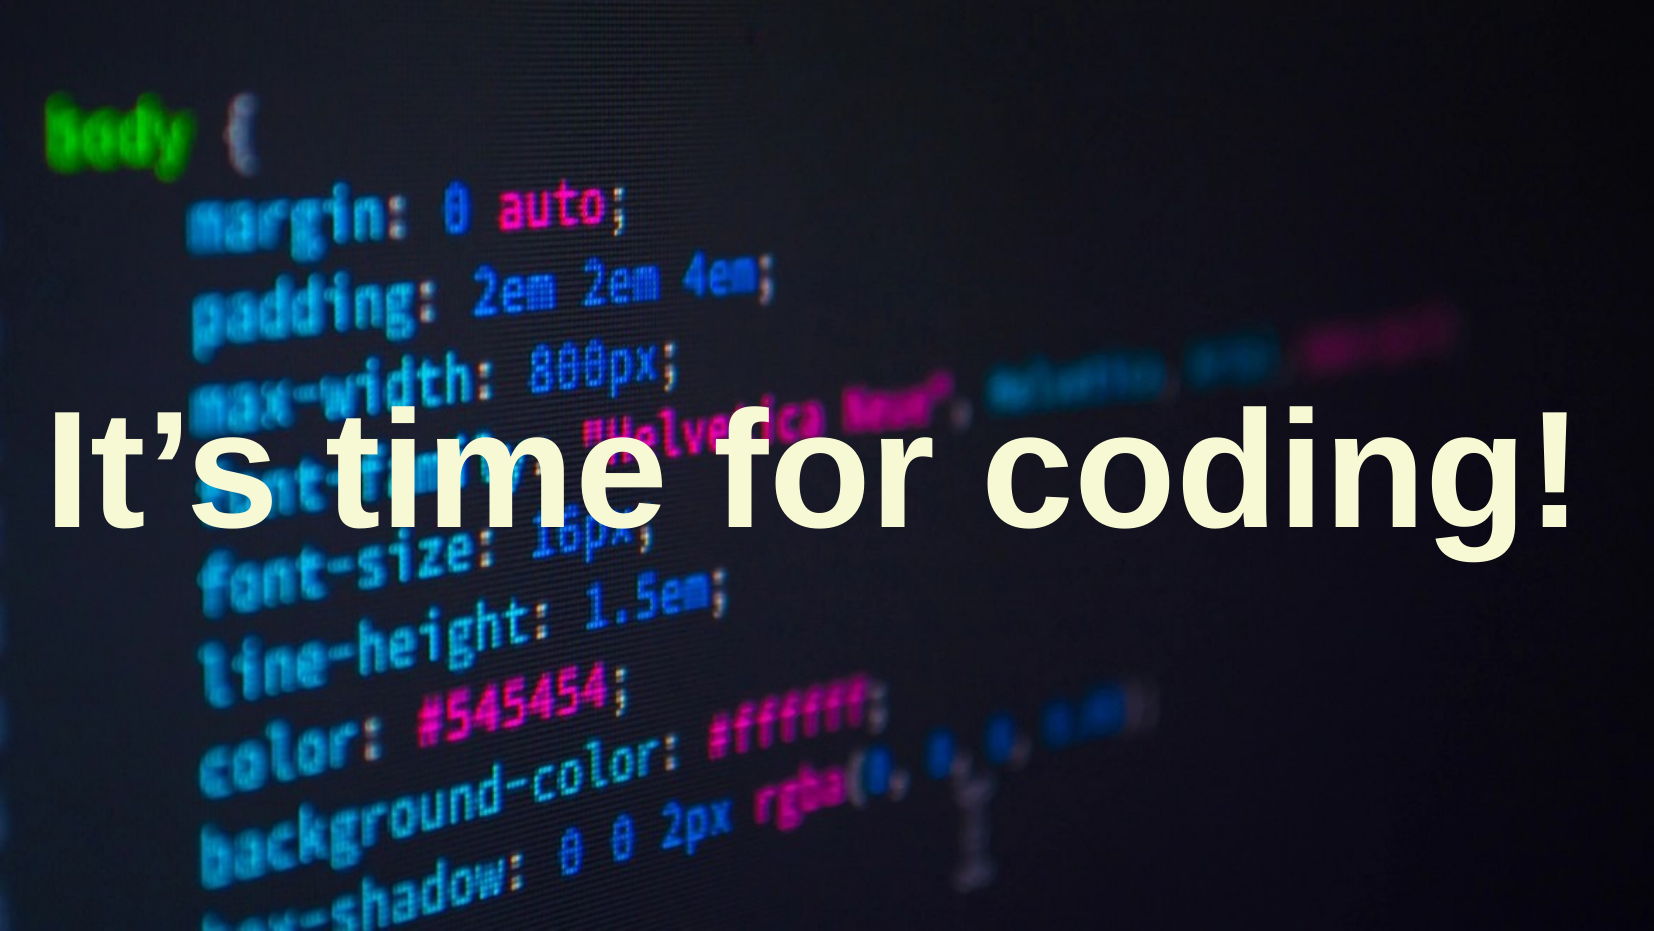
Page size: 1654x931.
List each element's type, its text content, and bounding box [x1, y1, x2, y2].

text_box It’s time for coding! [30, 368, 1621, 571]
picture [0, 0, 1654, 931]
